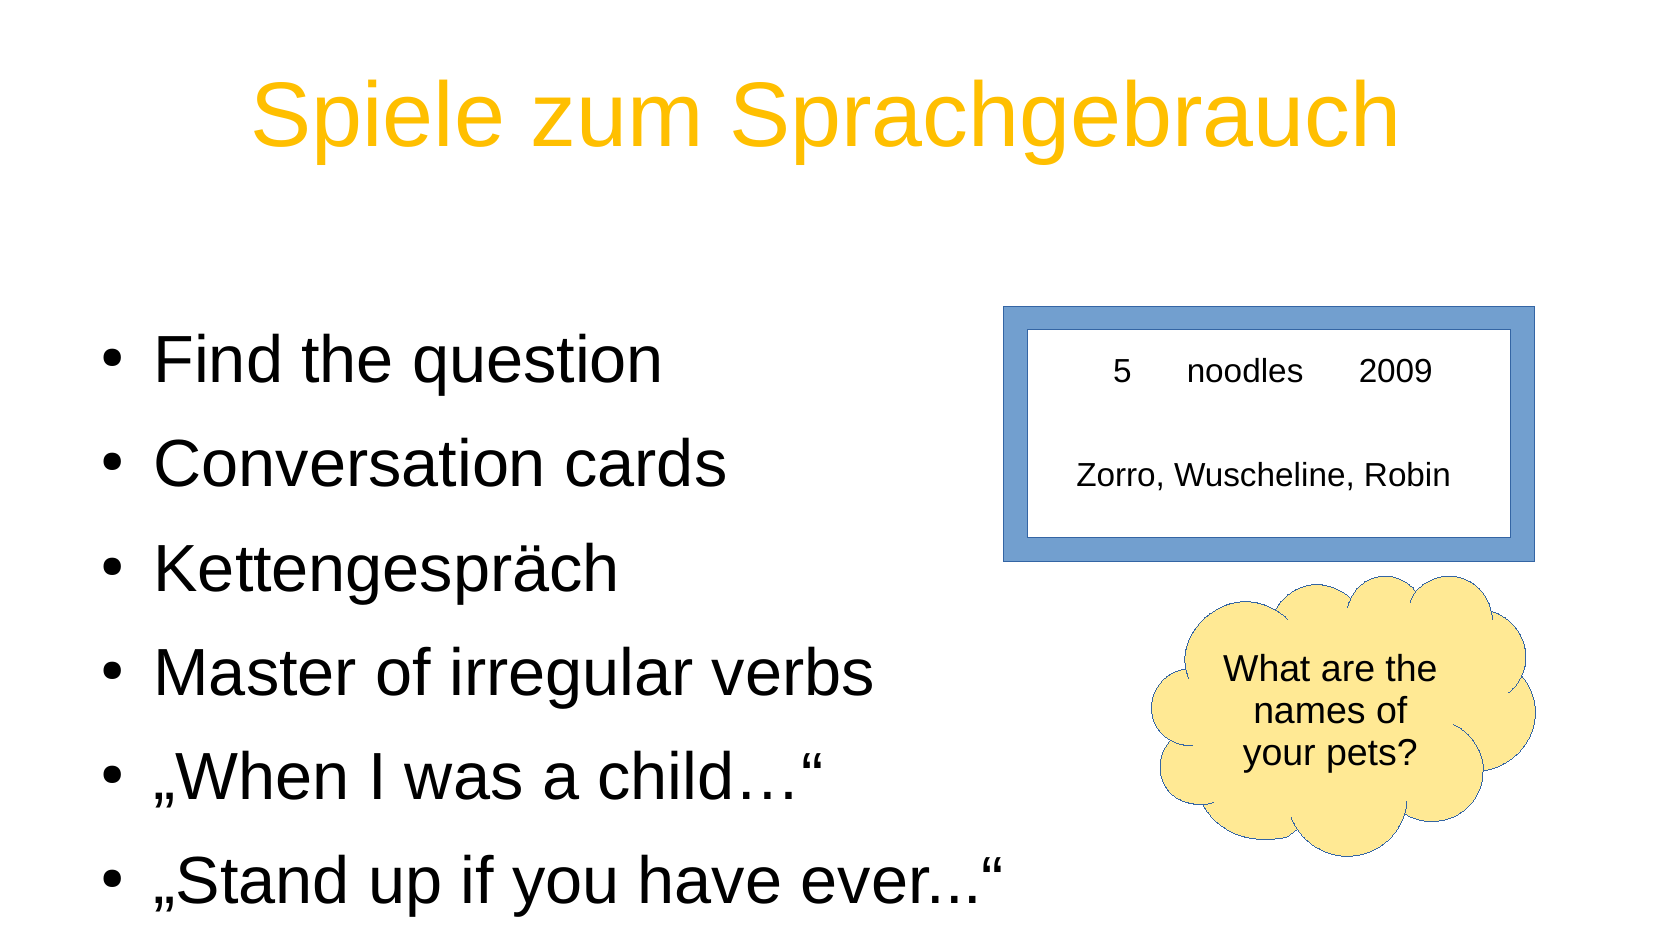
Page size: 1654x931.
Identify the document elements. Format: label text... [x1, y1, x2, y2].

text_box [1003, 306, 1535, 562]
title Spiele zum Sprachgebrauch [82, 37, 1571, 193]
text_box What are the names of your pets? [1151, 576, 1536, 857]
list Find the question 5 noodles 2009 Conversation cards Zorro, Wuscheline, Robin Kettengespräch Master of irregular verbs „When I was a child…“ „Stand up if you have ever...“ [82, 217, 1571, 931]
